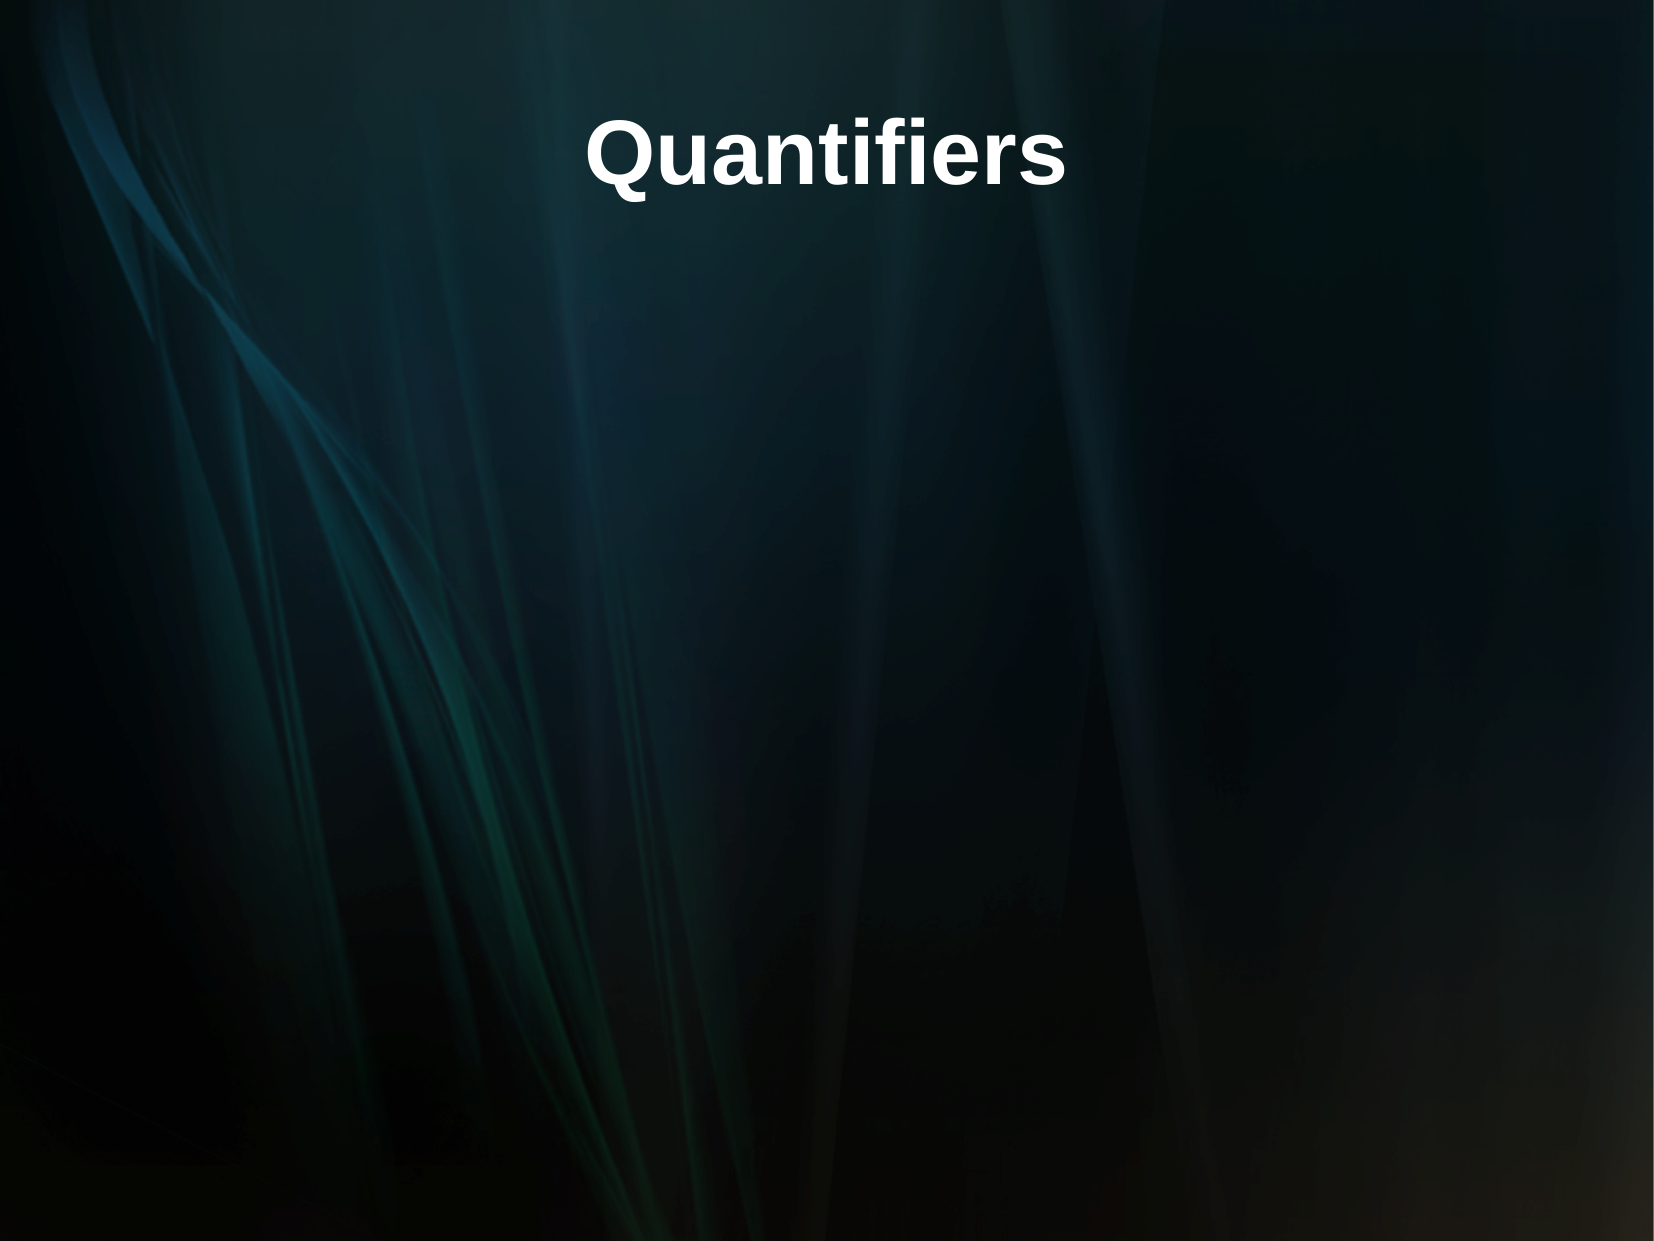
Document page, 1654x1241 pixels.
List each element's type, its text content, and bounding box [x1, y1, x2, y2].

title Quantifiers [82, 49, 1571, 257]
picture [0, 0, 1654, 1241]
